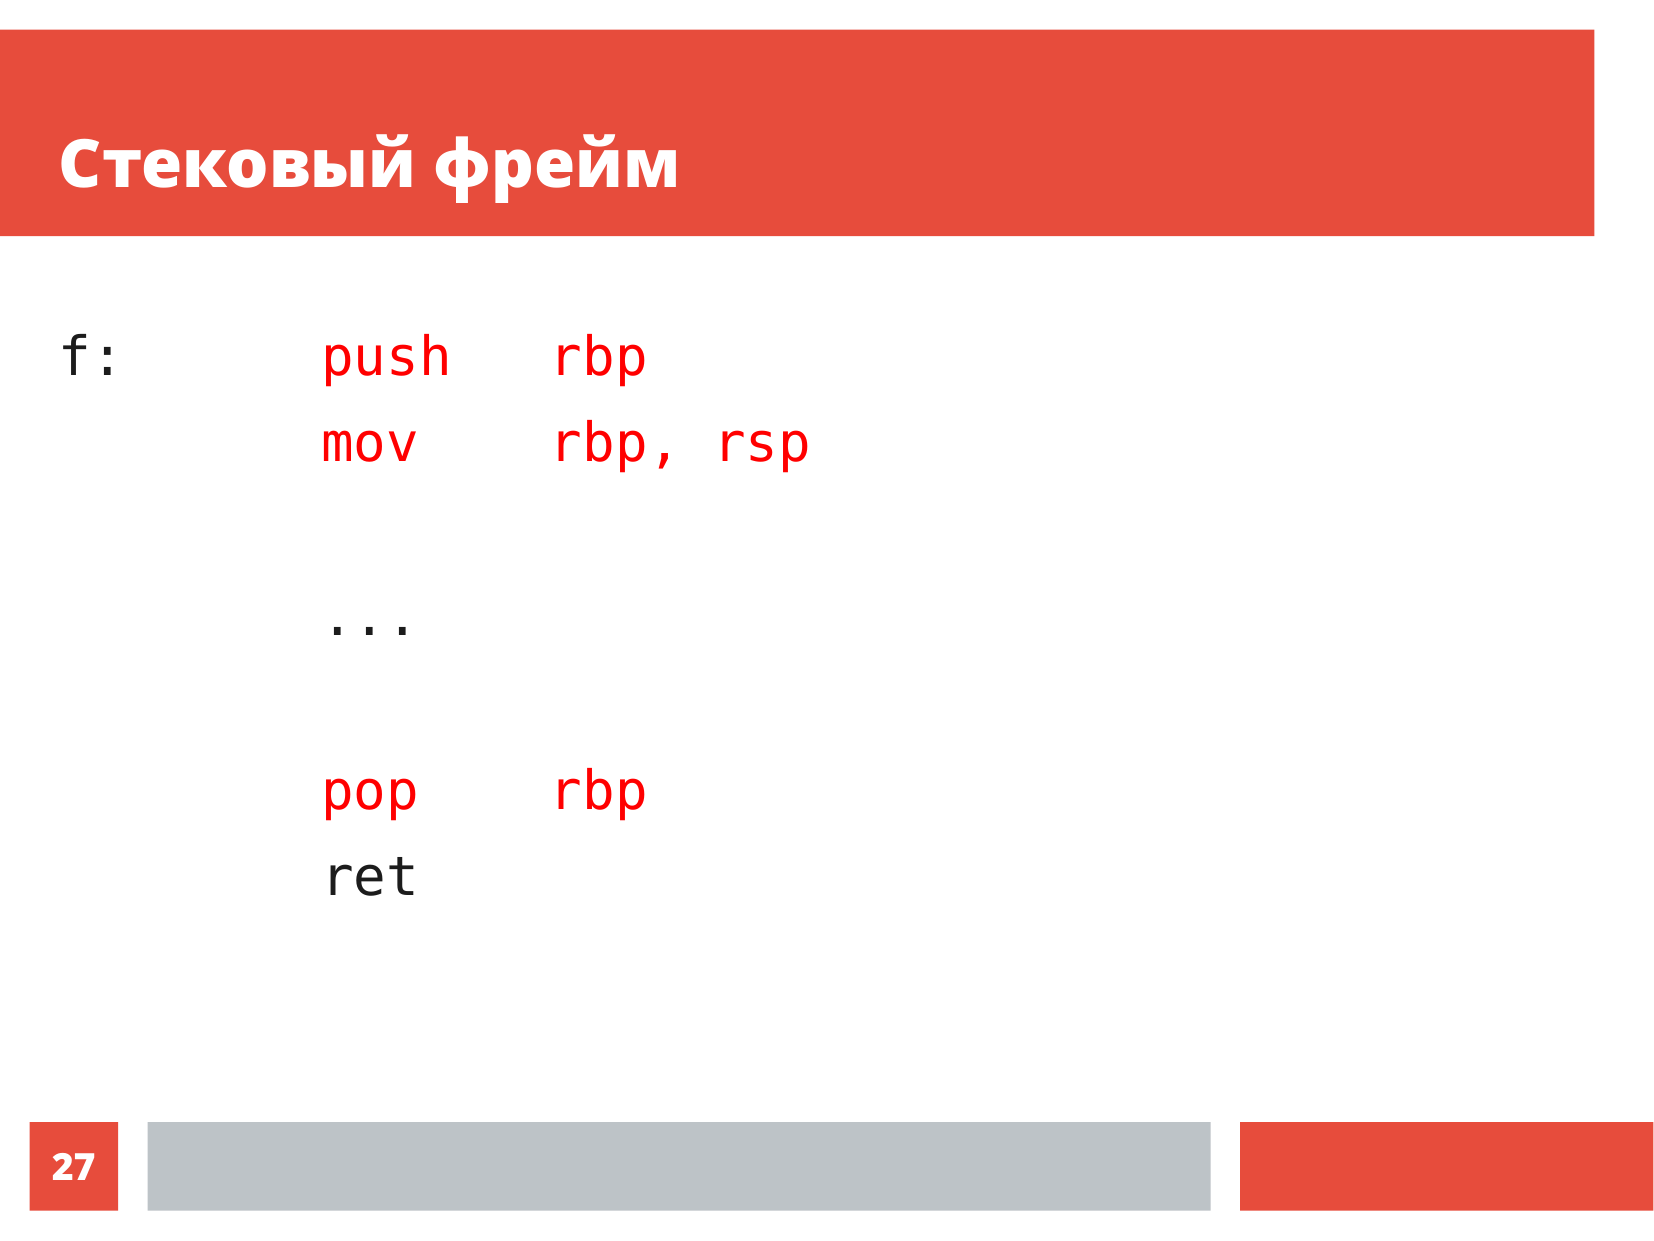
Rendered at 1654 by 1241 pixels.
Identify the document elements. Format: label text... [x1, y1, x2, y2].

list f: push rbp mov rbp, rsp ... pop rbp ret [59, 324, 1565, 1093]
title Стековый фрейм [59, 59, 1595, 207]
